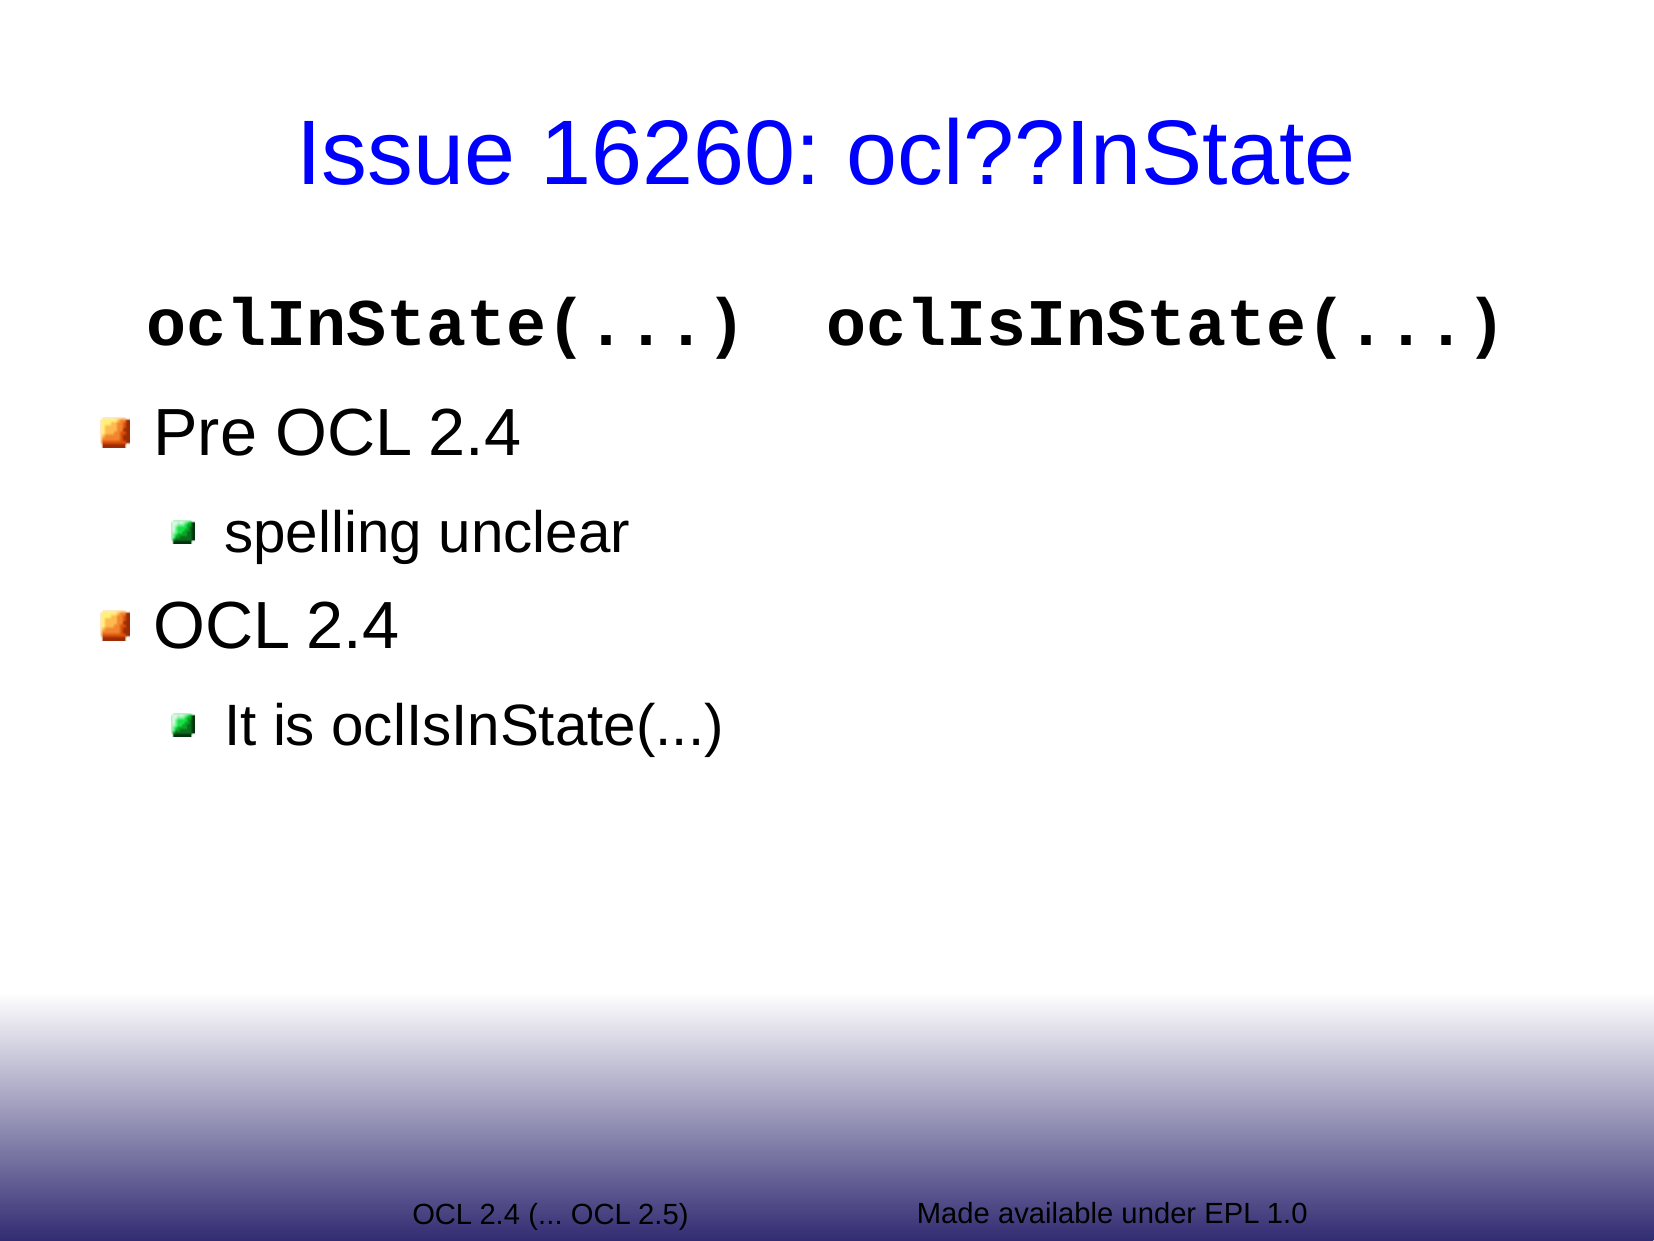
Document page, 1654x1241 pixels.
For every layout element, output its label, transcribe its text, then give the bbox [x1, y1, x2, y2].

list oclInState(...) oclIsInState(...) Pre OCL 2.4 spelling unclear OCL 2.4 It is oclIsInState(...) [82, 290, 1571, 1109]
title Issue 16260: ocl??InState [82, 49, 1571, 257]
